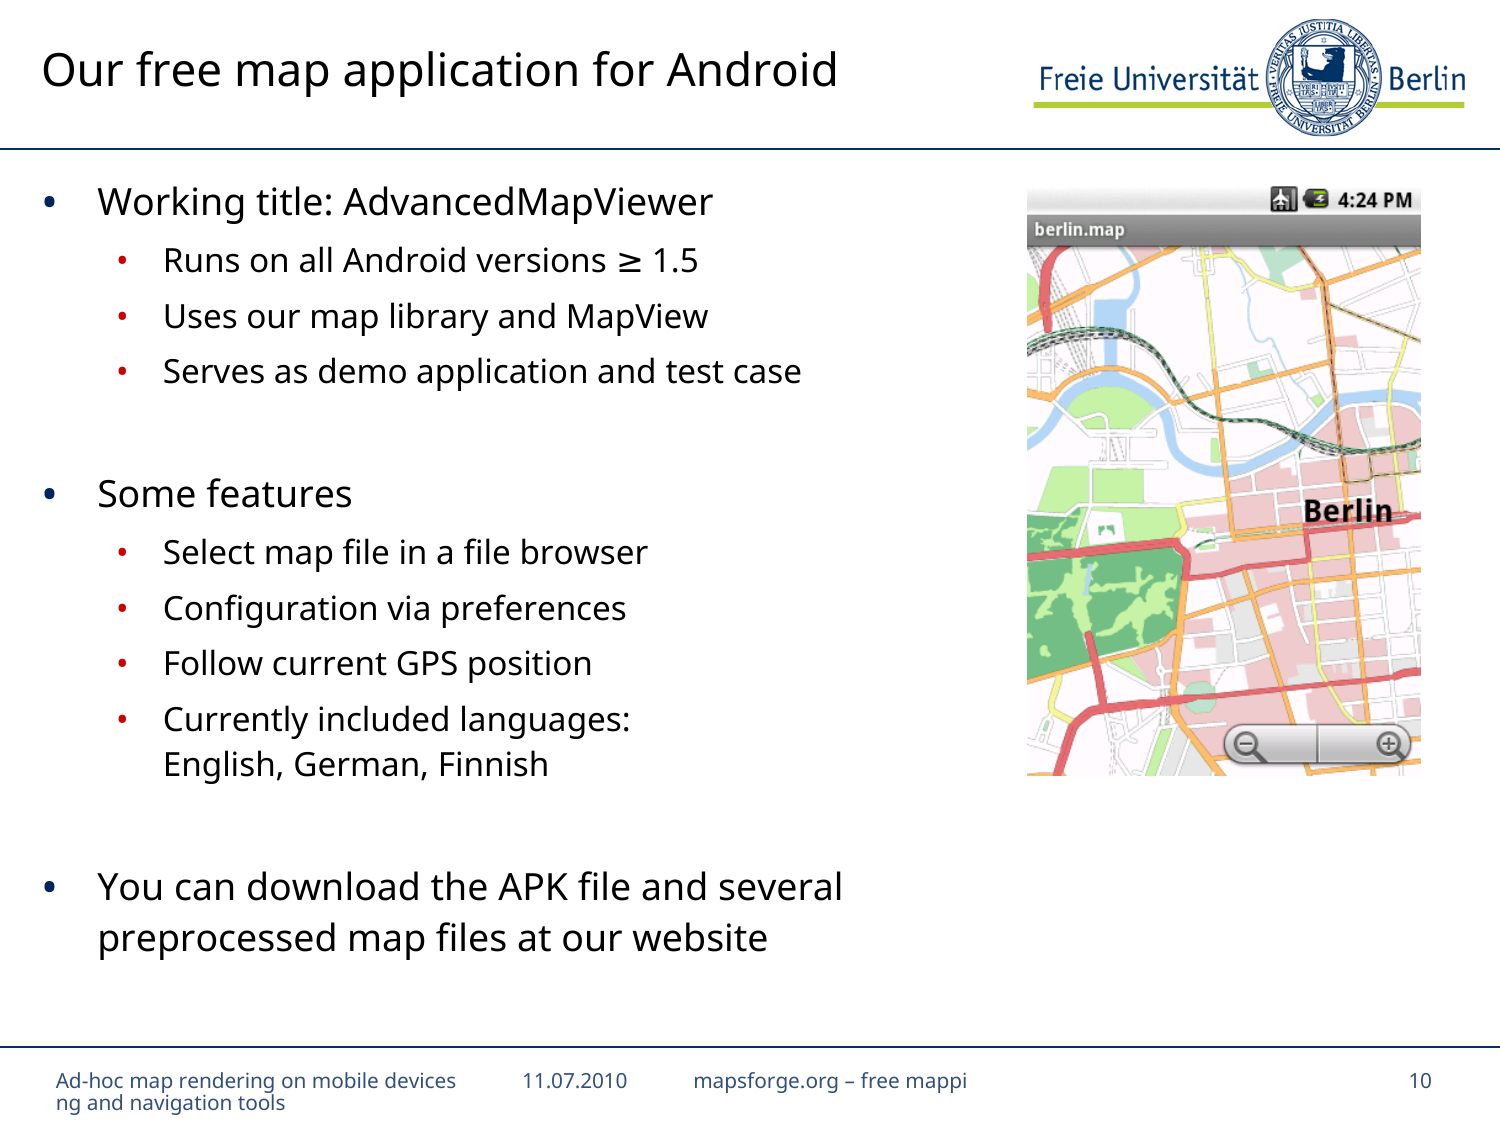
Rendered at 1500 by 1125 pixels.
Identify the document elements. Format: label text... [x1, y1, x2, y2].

title Our free map application for Android [41, 0, 1016, 138]
picture [1033, 19, 1470, 137]
picture [1027, 184, 1421, 776]
list Working title: AdvancedMapViewer Runs on all Android versions ≥ 1.5 Uses our map library and MapView Serves as demo application and test case Some features Select map file in a file browser Configuration via preferences Follow current GPS position Currently included languages: English, German, Finnish You can download the APK file and several preprocessed map files at our website [41, 175, 1447, 919]
